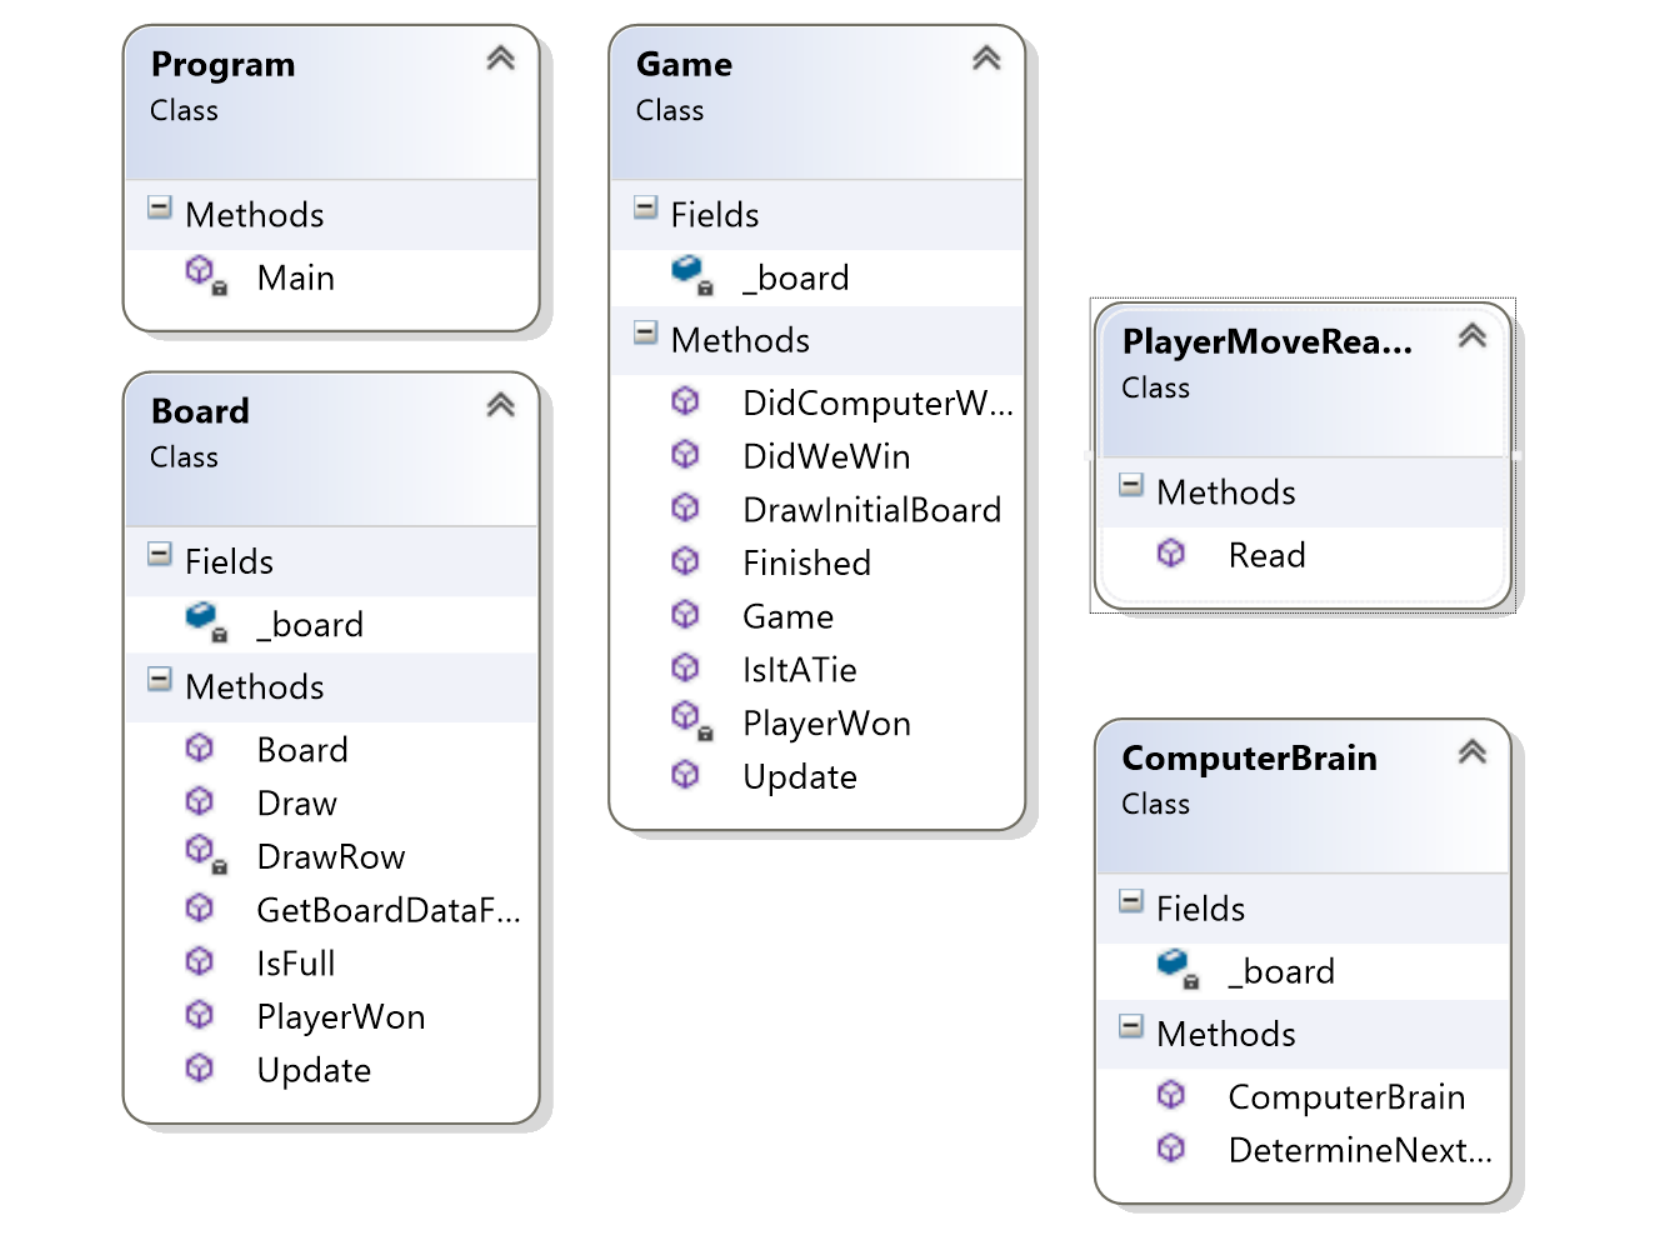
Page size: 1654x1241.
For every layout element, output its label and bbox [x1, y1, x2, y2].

picture [100, 0, 1554, 1240]
